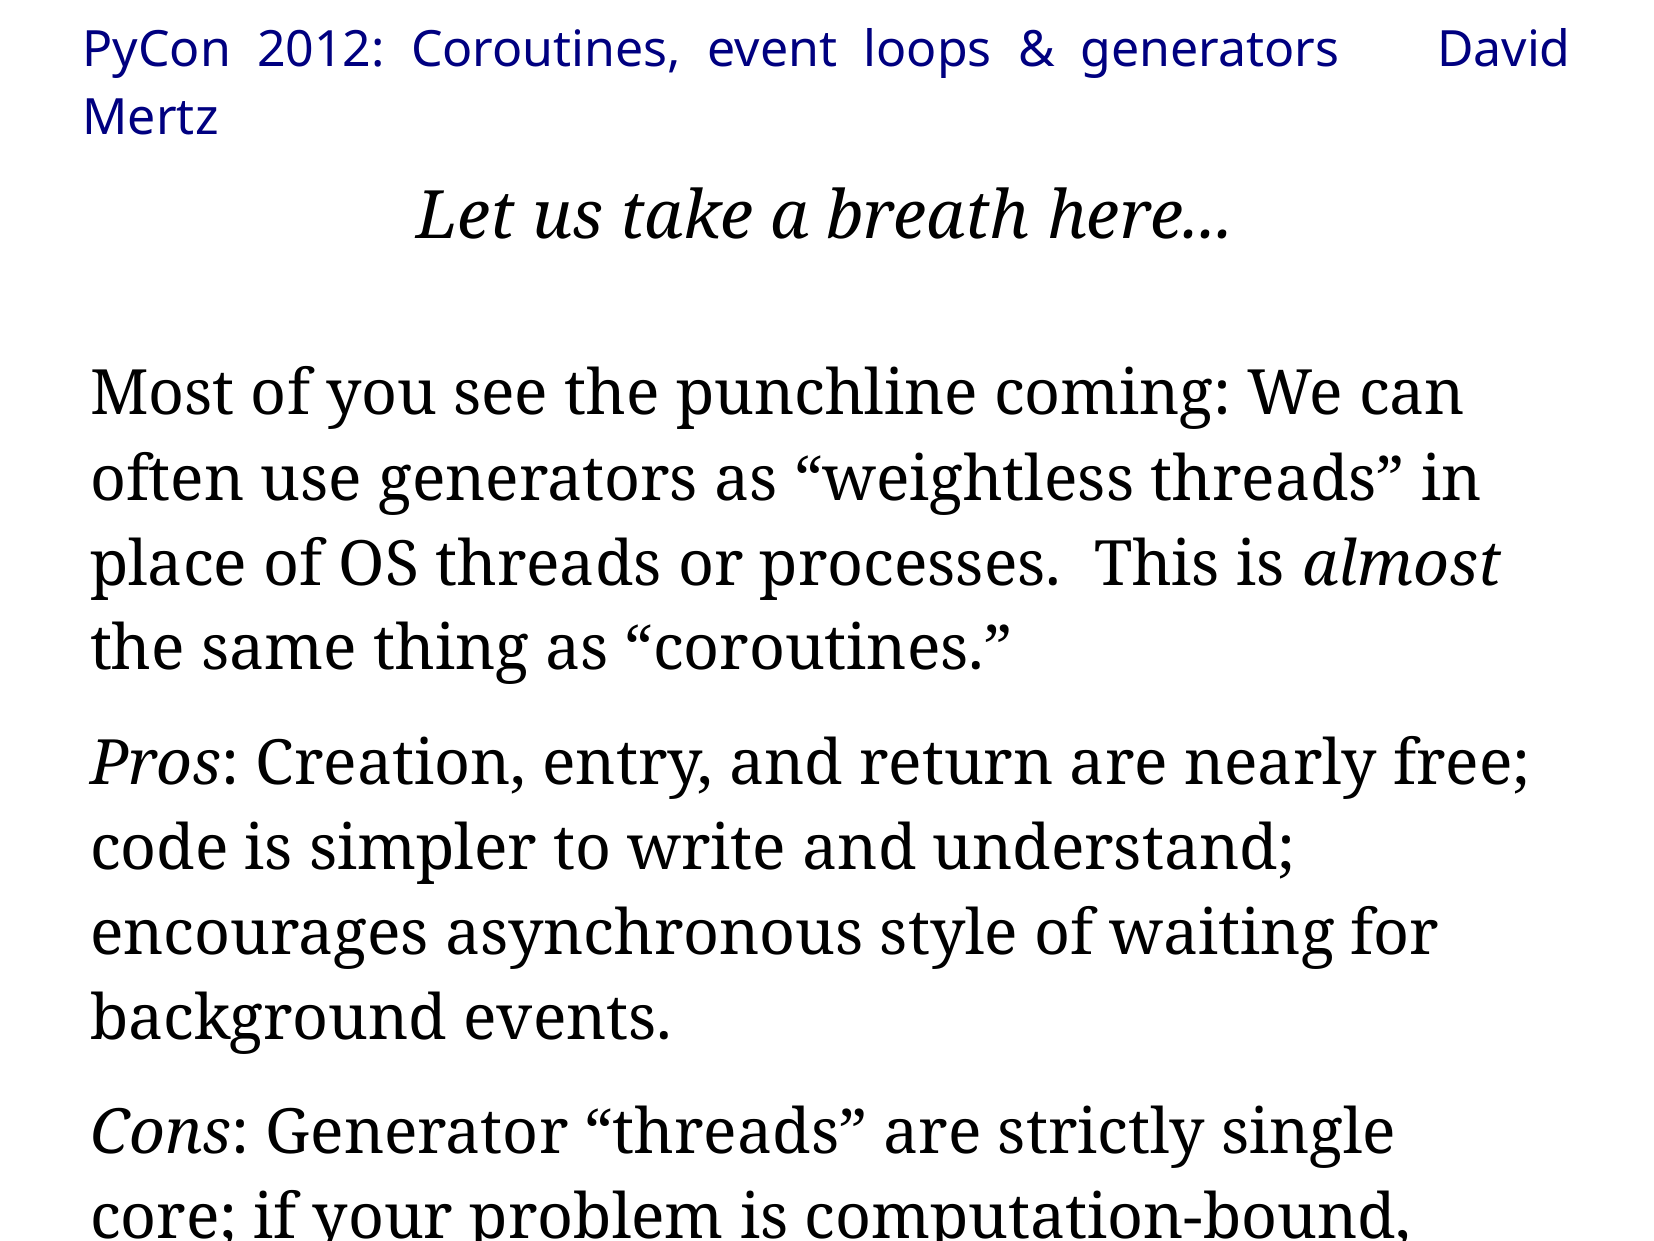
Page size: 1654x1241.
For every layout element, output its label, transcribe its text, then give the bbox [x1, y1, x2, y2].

list Let us take a breath here... Most of you see the punchline coming: We can often use generators as “weightless threads” in place of OS threads or processes. This is almost the same thing as “coroutines.” Pros: Creation, entry, and return are nearly free; code is simpler to write and understand; encourages asynchronous style of waiting for background events. Cons: Generator “threads” are strictly single core; if your problem is computation-bound, asynchronous style is hard to manage; multi-tasking is cooperative. [90, 167, 1561, 1111]
title PyCon 2012: Coroutines, event loops & generators David Mertz [82, 49, 1571, 113]
